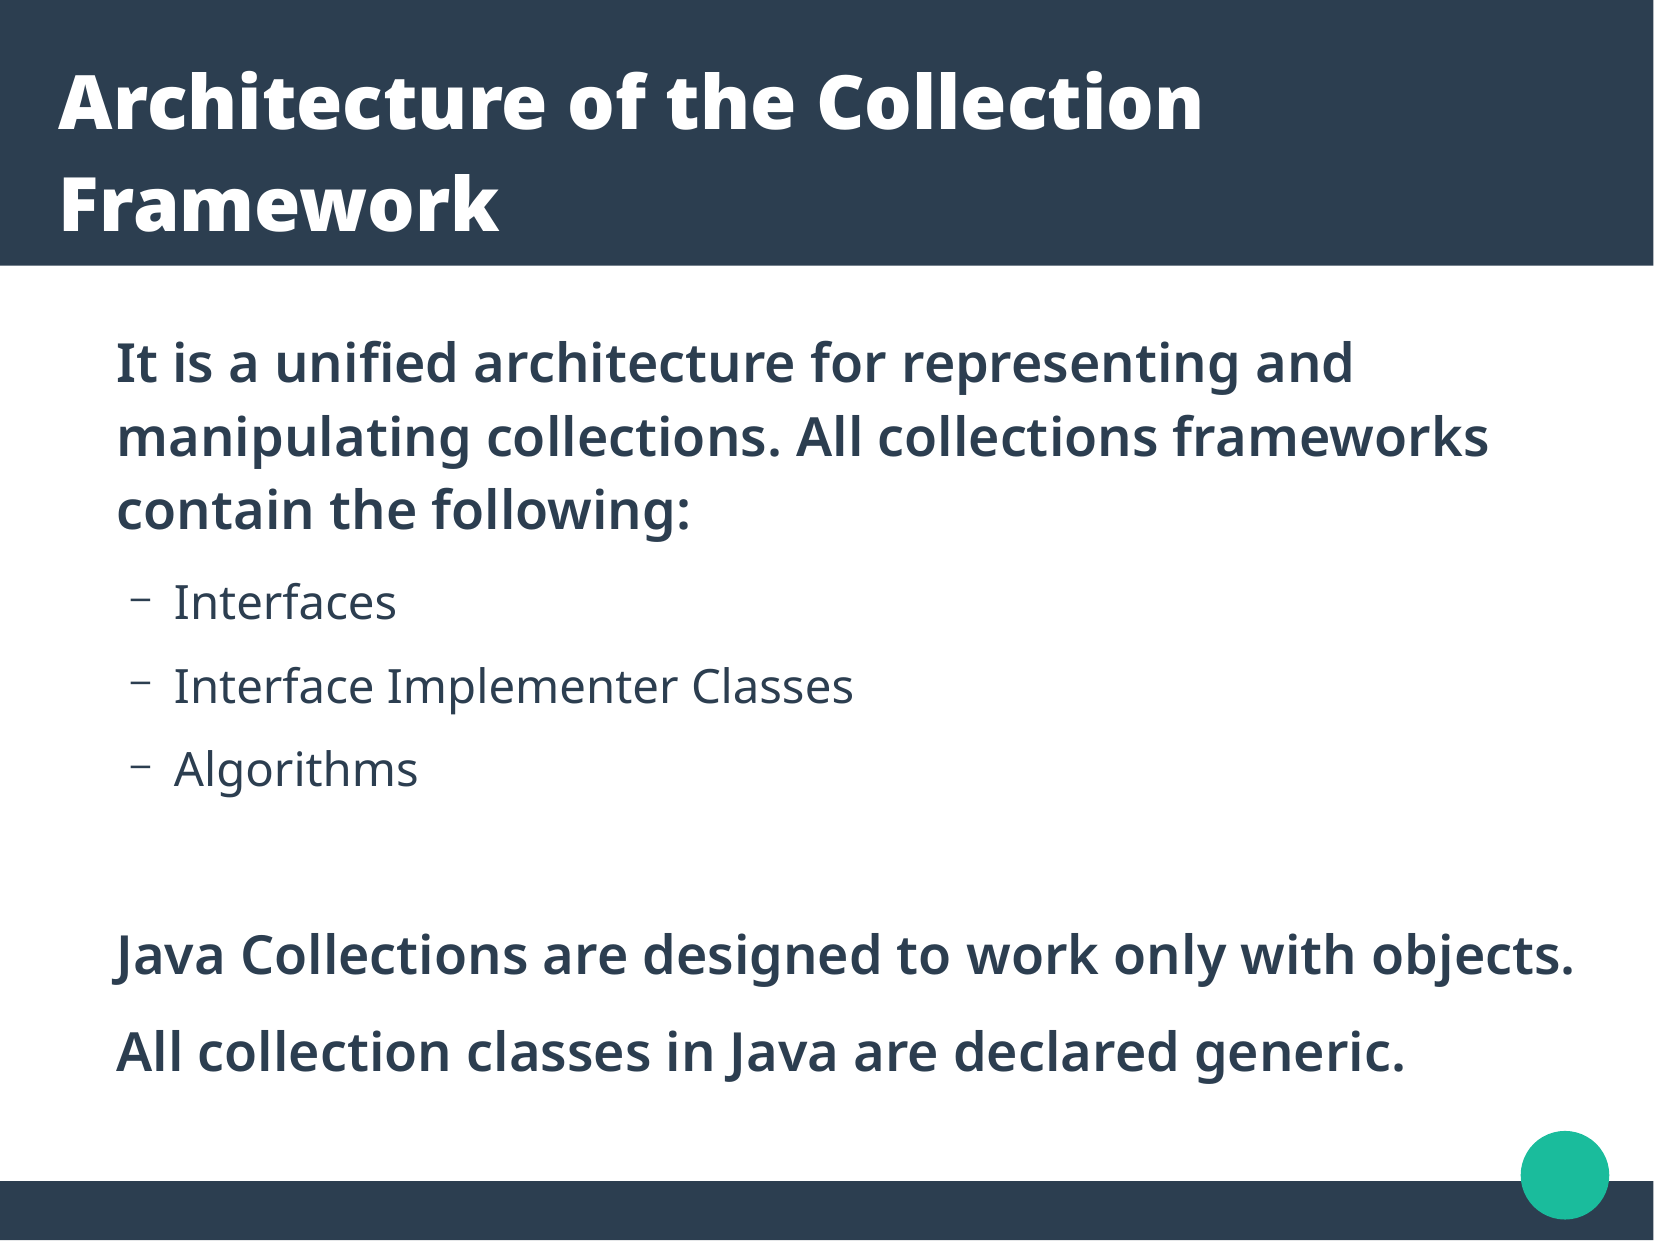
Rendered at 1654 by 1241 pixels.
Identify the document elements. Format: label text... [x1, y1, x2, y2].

list It is a unified architecture for representing and manipulating collections. All collections frameworks contain the following: Interfaces Interface Implementer Classes Algorithms Java Collections are designed to work only with objects. All collection classes in Java are declared generic. [59, 324, 1595, 1152]
title Architecture of the Collection Framework [59, 49, 1595, 207]
